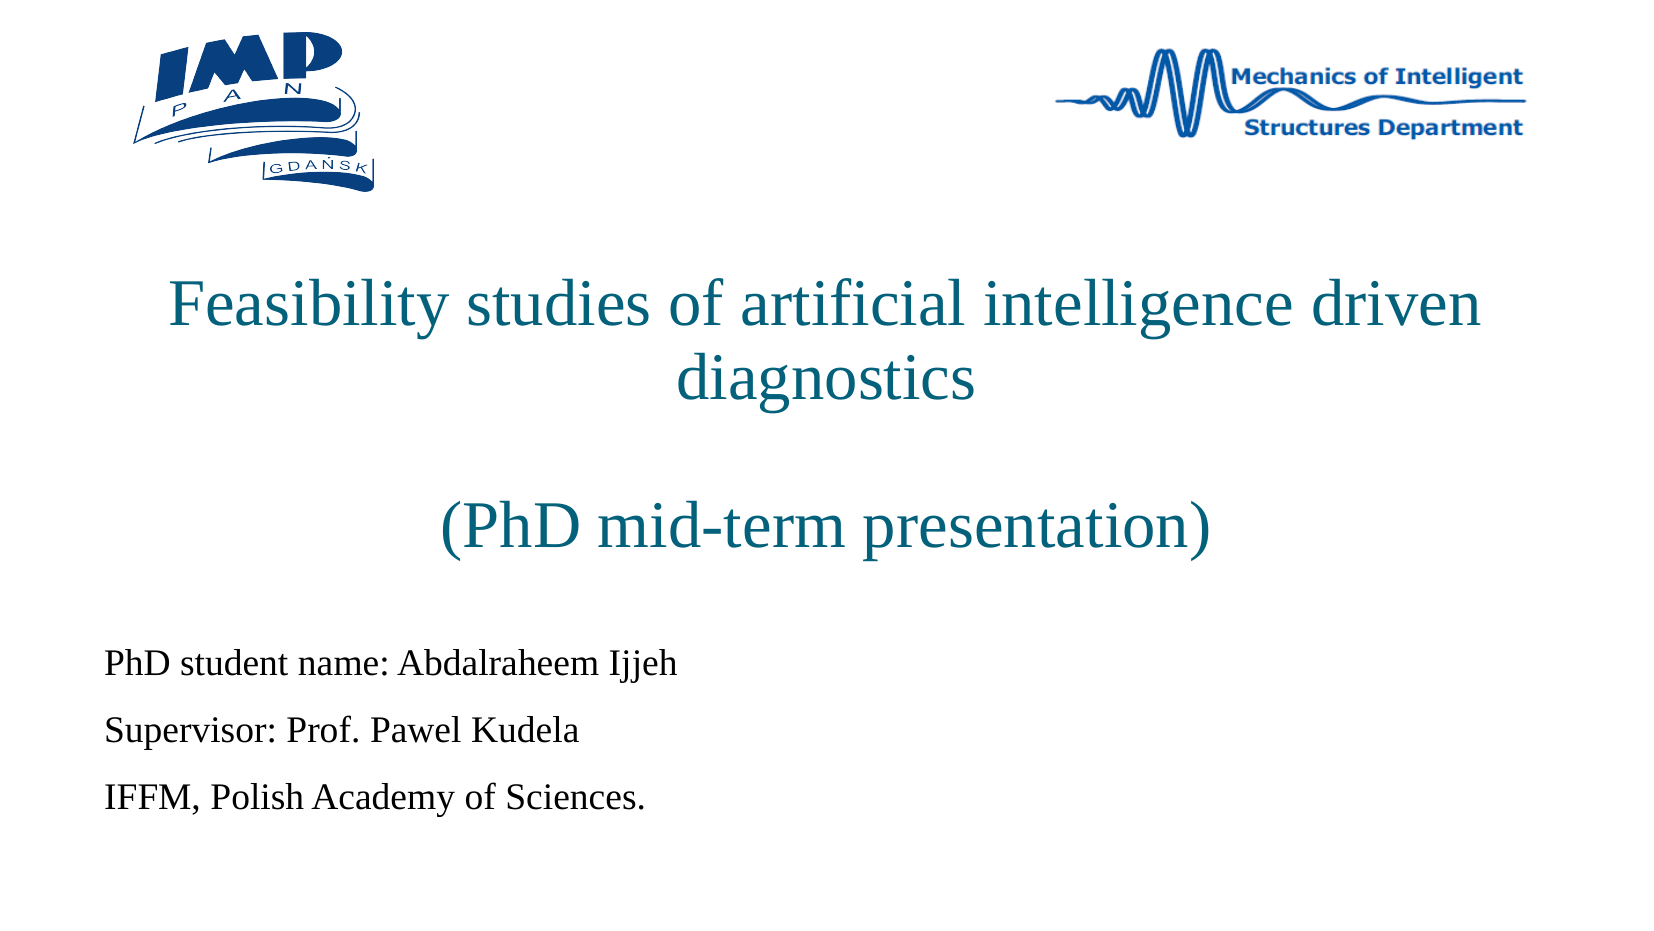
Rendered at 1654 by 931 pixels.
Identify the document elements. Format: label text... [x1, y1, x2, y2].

picture [1044, 32, 1536, 158]
title Feasibility studies of artificial intelligence driven diagnostics (PhD mid-term presentation) [82, 140, 1571, 689]
list PhD student name: Abdalraheem Ijjeh Supervisor: Prof. Pawel Kudela IFFM, Polish Academy of Sciences. [104, 641, 830, 833]
picture [133, 32, 374, 192]
